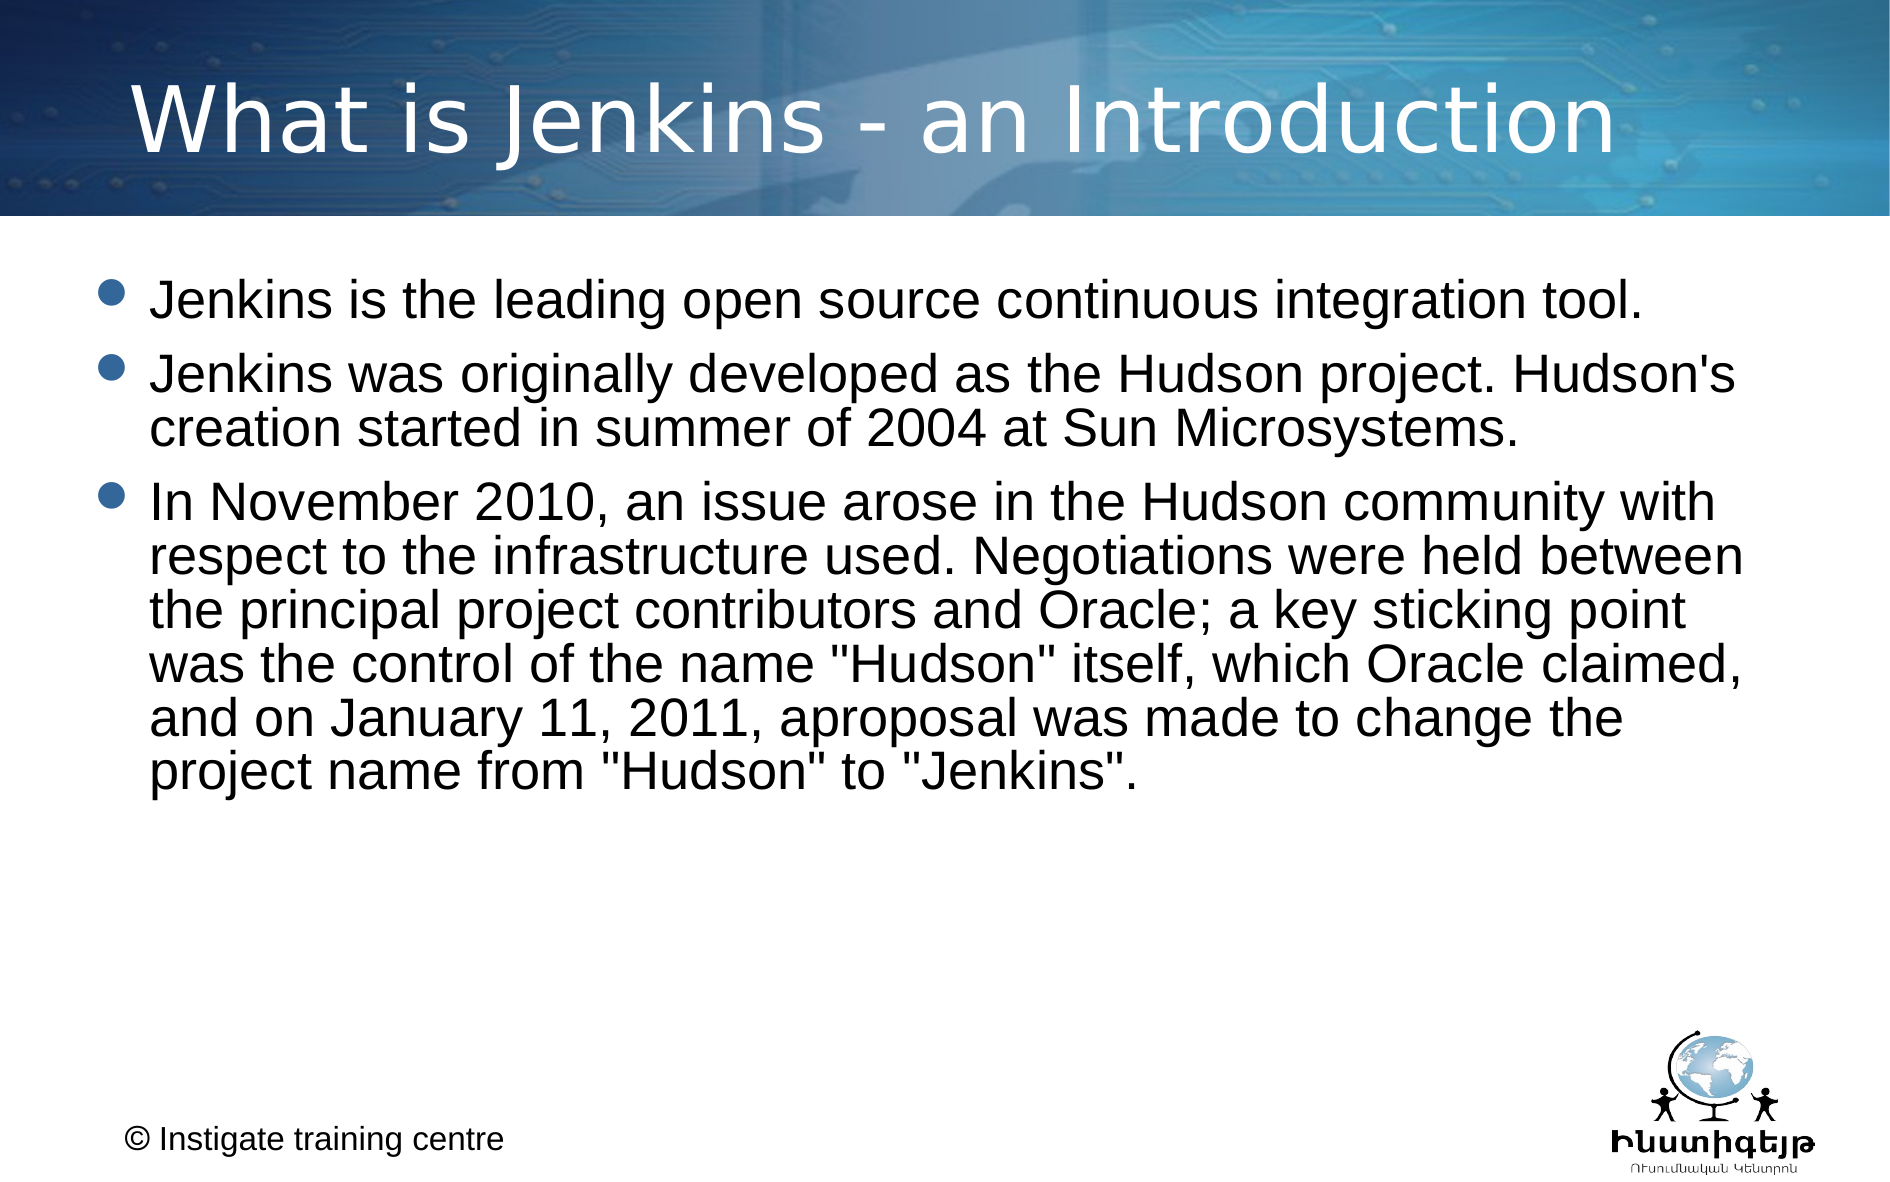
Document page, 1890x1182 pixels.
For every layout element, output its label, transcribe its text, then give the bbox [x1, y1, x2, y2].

picture [0, 0, 1890, 216]
picture [1612, 1030, 1815, 1175]
list Jenkins is the leading open source continuous integration tool. Jenkins was originally developed as the Hudson project. Hudson's creation started in summer of 2004 at Sun Microsystems. In November 2010, an issue arose in the Hudson community with respect to the infrastructure used. Negotiations were held between the principal project contributors and Oracle; a key sticking point was the control of the name "Hudson" itself, which Oracle claimed, and on January 11, 2011, aproposal was made to change the project name from "Hudson" to "Jenkins". [94, 275, 1794, 303]
title What is Jenkins - an Introduction [94, 47, 1793, 52]
